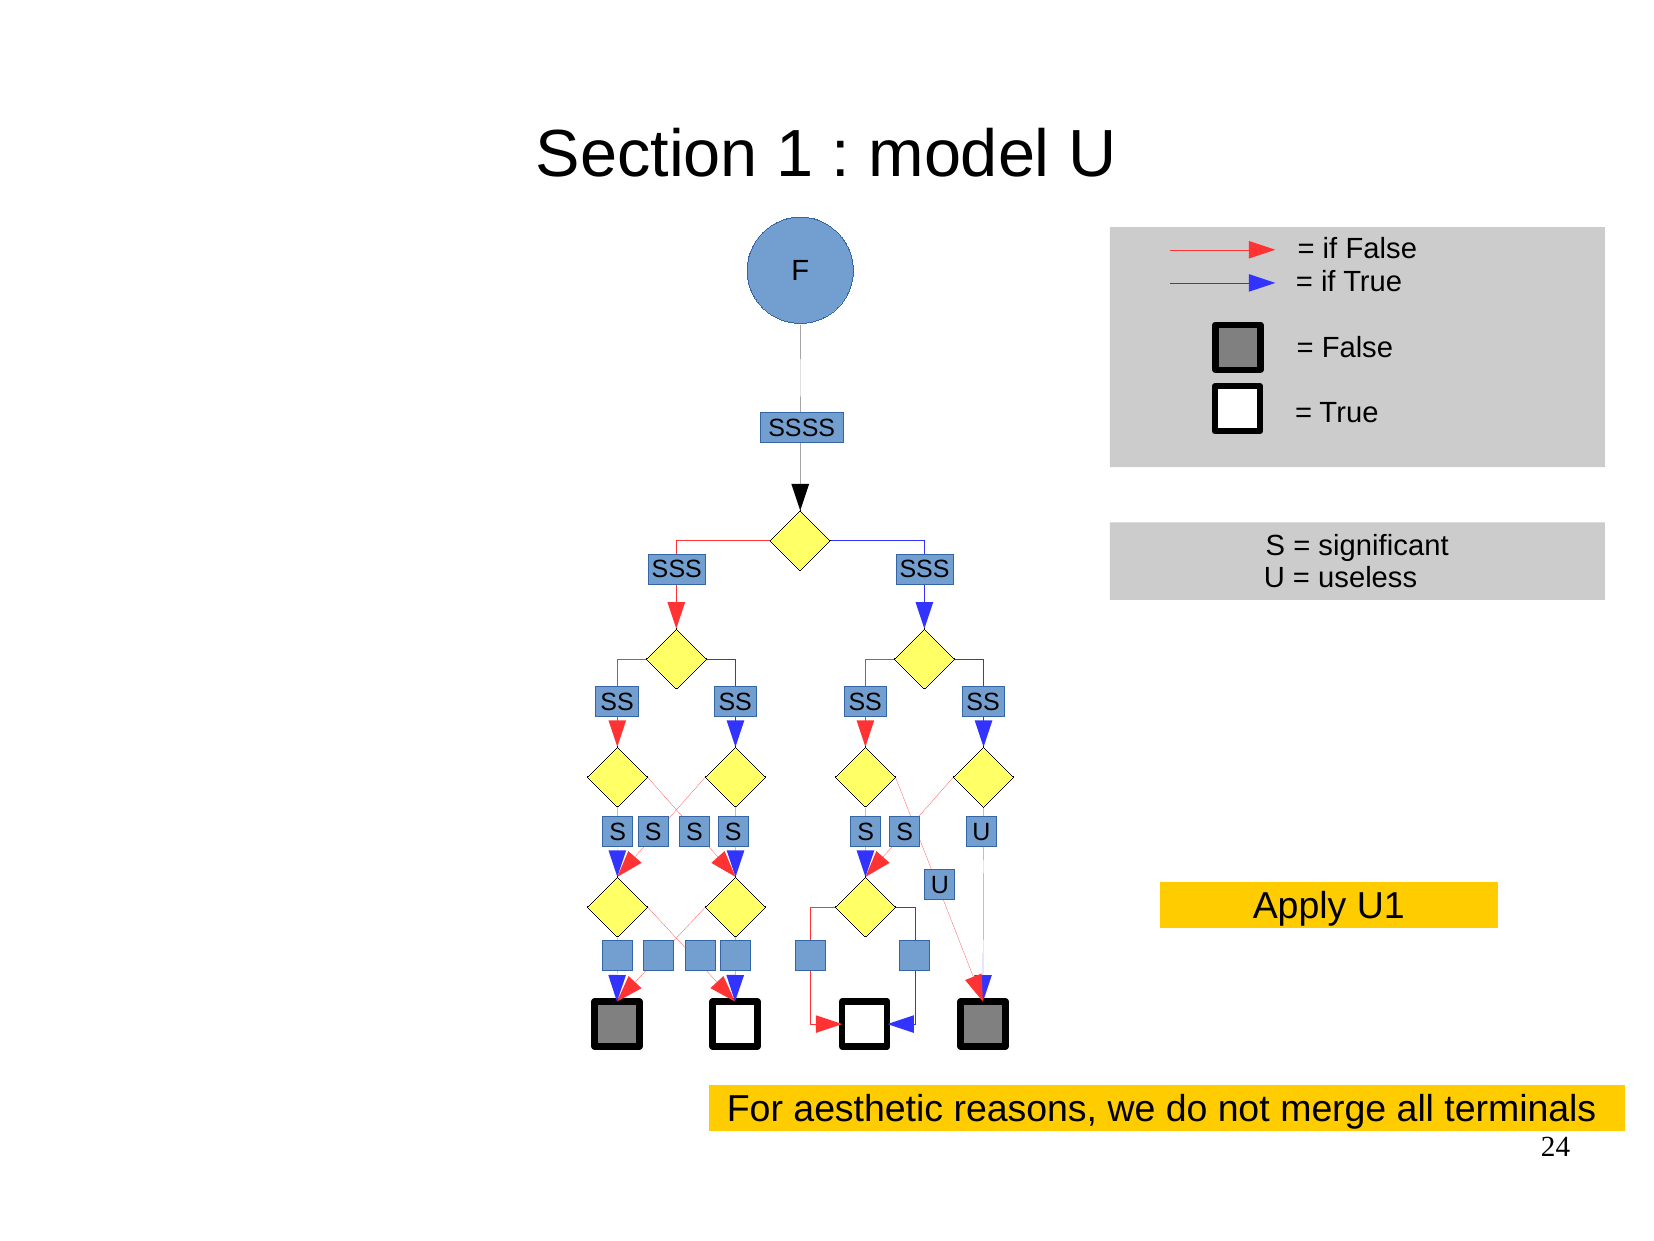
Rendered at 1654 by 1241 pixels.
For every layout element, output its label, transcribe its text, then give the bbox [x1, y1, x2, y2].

text_box [705, 746, 766, 807]
text_box [712, 1001, 758, 1047]
text_box S [718, 816, 749, 847]
text_box [894, 628, 955, 689]
text_box U [924, 869, 955, 900]
text_box [705, 876, 766, 937]
text_box [953, 746, 1014, 808]
text_box [594, 1001, 640, 1047]
text_box S [889, 816, 920, 847]
text_box [835, 746, 896, 807]
text_box SSSS [760, 412, 844, 443]
text_box SSS [896, 554, 954, 585]
text_box S [679, 816, 710, 847]
text_box SS [844, 686, 887, 717]
text_box U [966, 816, 997, 847]
text_box [835, 876, 896, 937]
text_box [770, 510, 831, 571]
text_box [587, 746, 648, 807]
text_box For aesthetic reasons, we do not merge all terminals [709, 1085, 1625, 1131]
text_box [602, 940, 633, 971]
text_box [960, 1001, 1006, 1047]
text_box SS [962, 686, 1005, 717]
text_box [643, 940, 674, 971]
text_box S [602, 816, 633, 847]
text_box [1215, 324, 1261, 370]
text_box [646, 628, 707, 689]
text_box SS [714, 686, 757, 717]
title Section 1 : model U [82, 49, 1571, 257]
text_box [842, 1001, 888, 1047]
text_box [795, 940, 826, 971]
text_box [720, 940, 751, 971]
text_box F [747, 257, 854, 324]
text_box [587, 876, 648, 937]
text_box SS [595, 686, 639, 717]
text_box [685, 940, 716, 971]
text_box [899, 940, 930, 971]
text_box SSS [648, 554, 706, 585]
text_box = if False = if True = False = True [1109, 227, 1605, 468]
text_box S [850, 816, 881, 847]
text_box Apply U1 [1160, 882, 1498, 928]
text_box S = significant U = useless [1109, 522, 1605, 600]
text_box S [638, 816, 669, 847]
text_box [1215, 386, 1261, 432]
